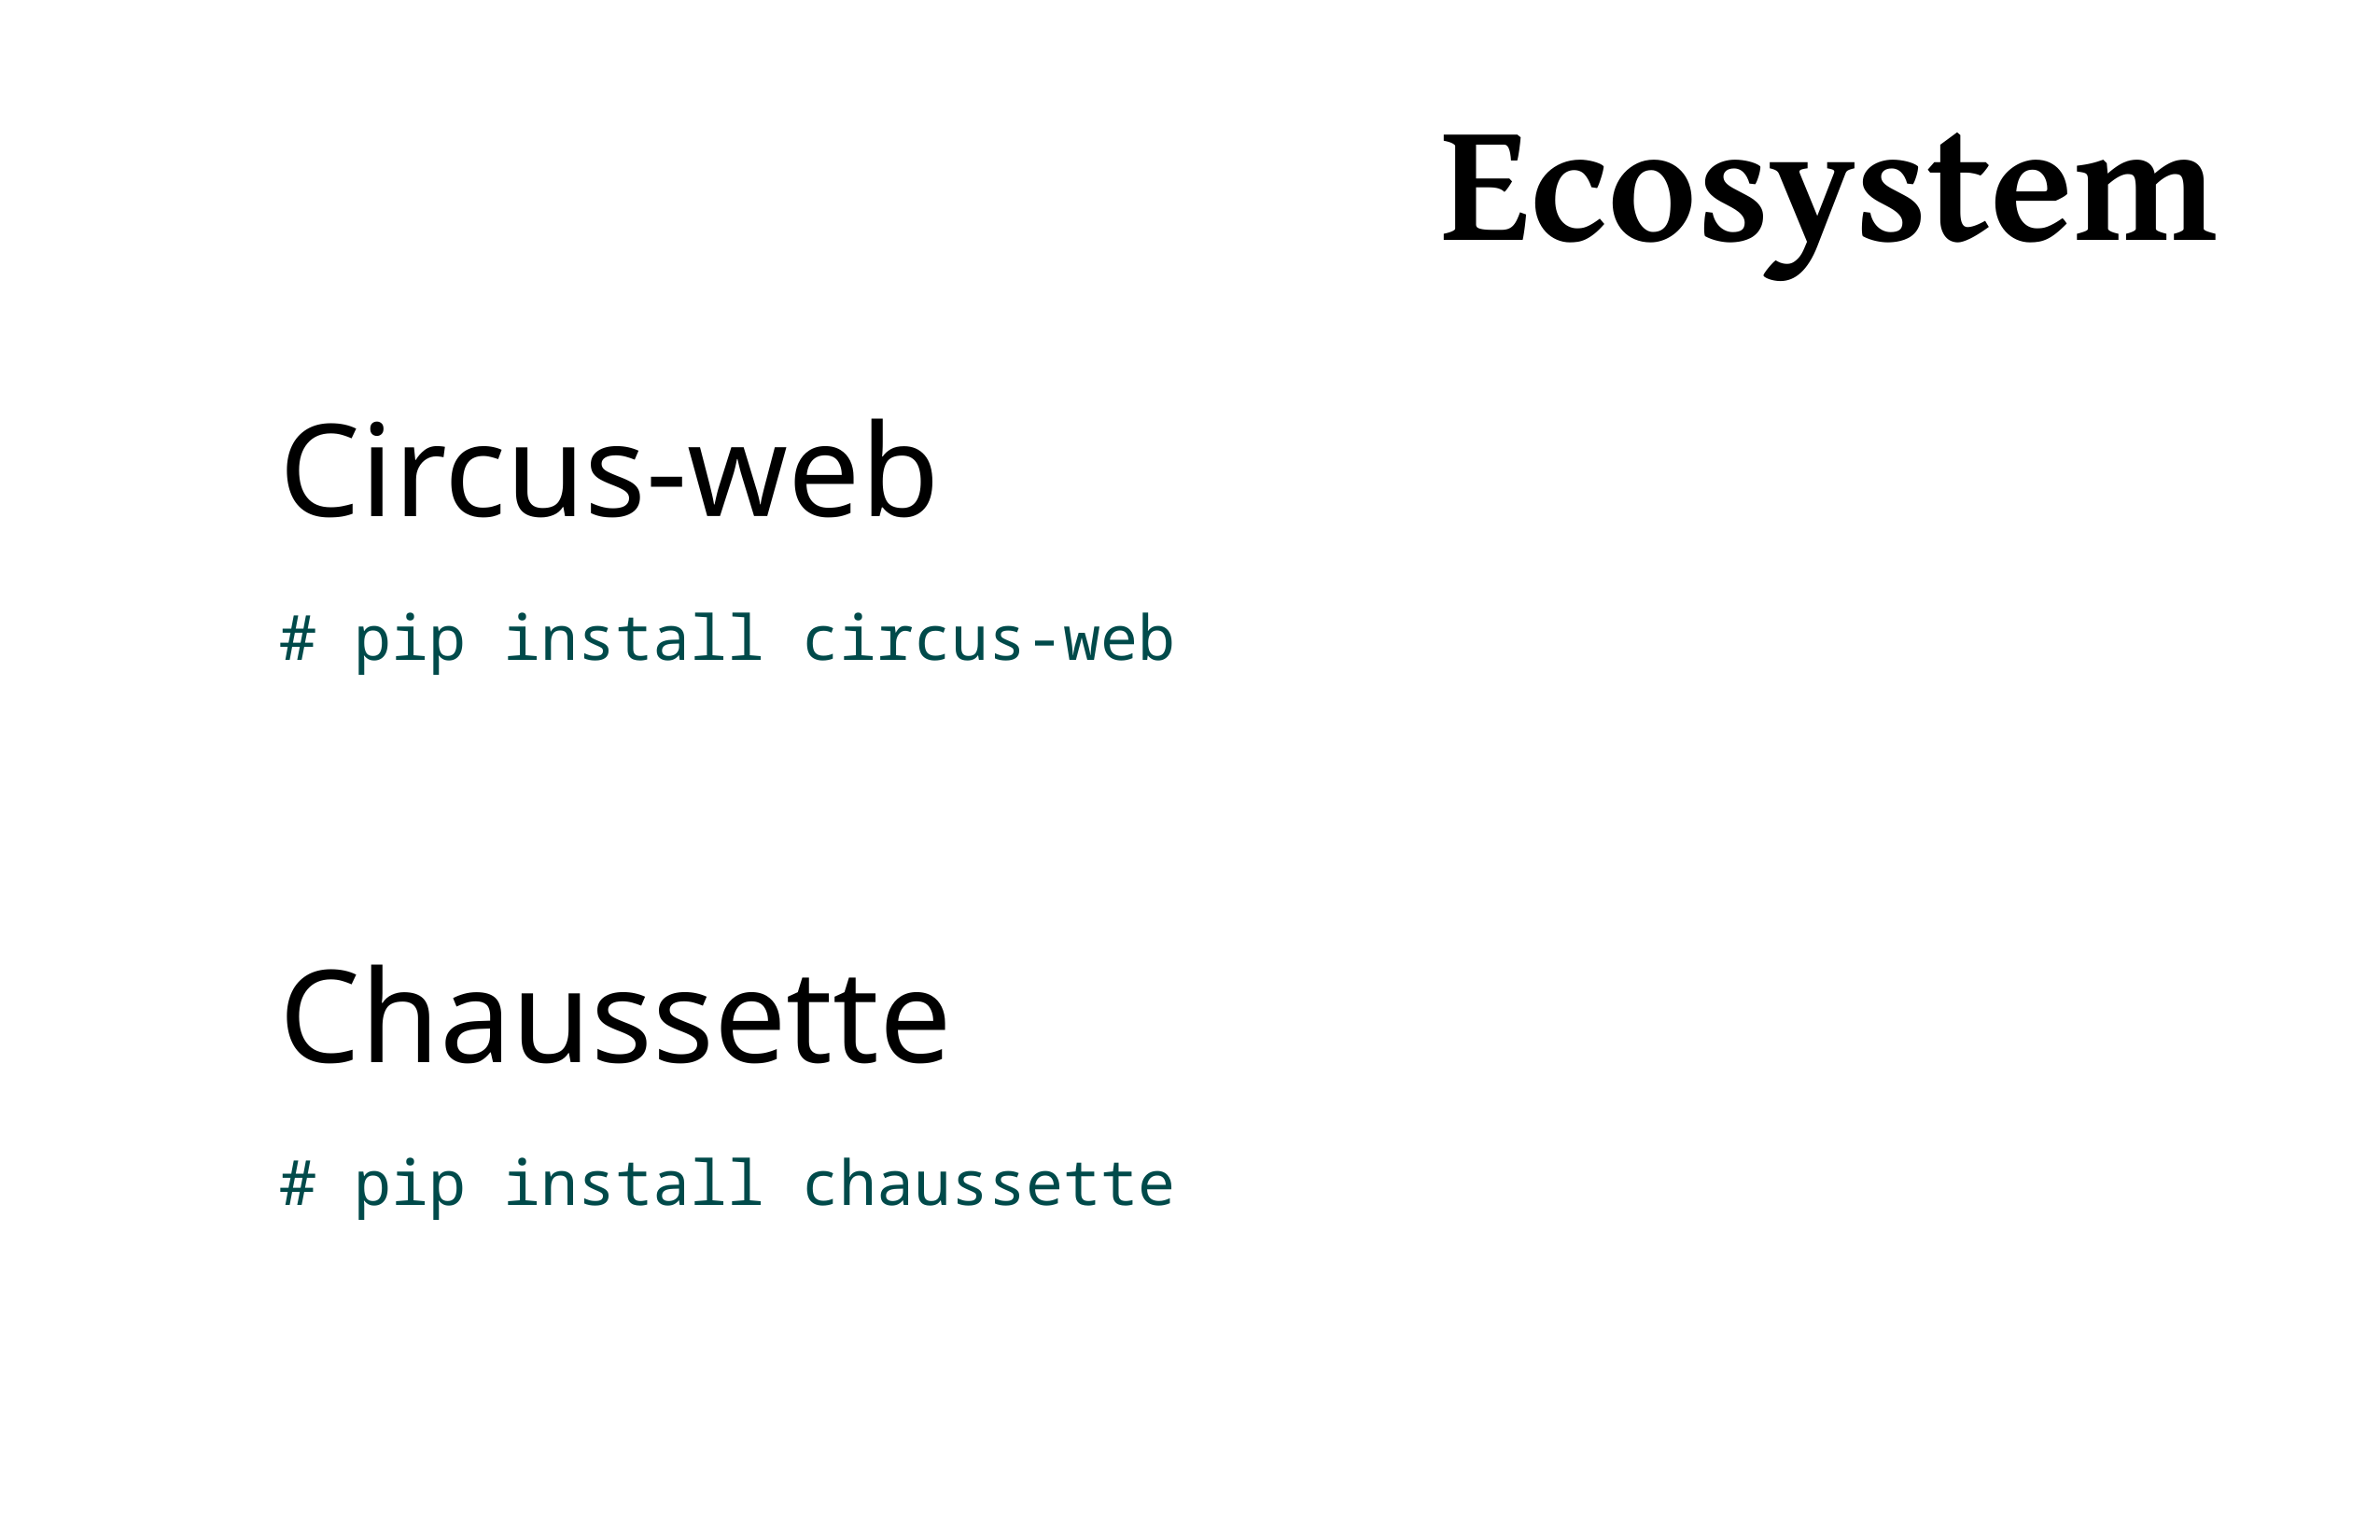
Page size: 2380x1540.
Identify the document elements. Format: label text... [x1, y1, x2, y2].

text_box Chaussette # pip install chaussette [266, 917, 1044, 1179]
text_box Circus-web # pip install circus-web [266, 372, 1044, 633]
text_box Ecosystem [1426, 84, 2233, 297]
